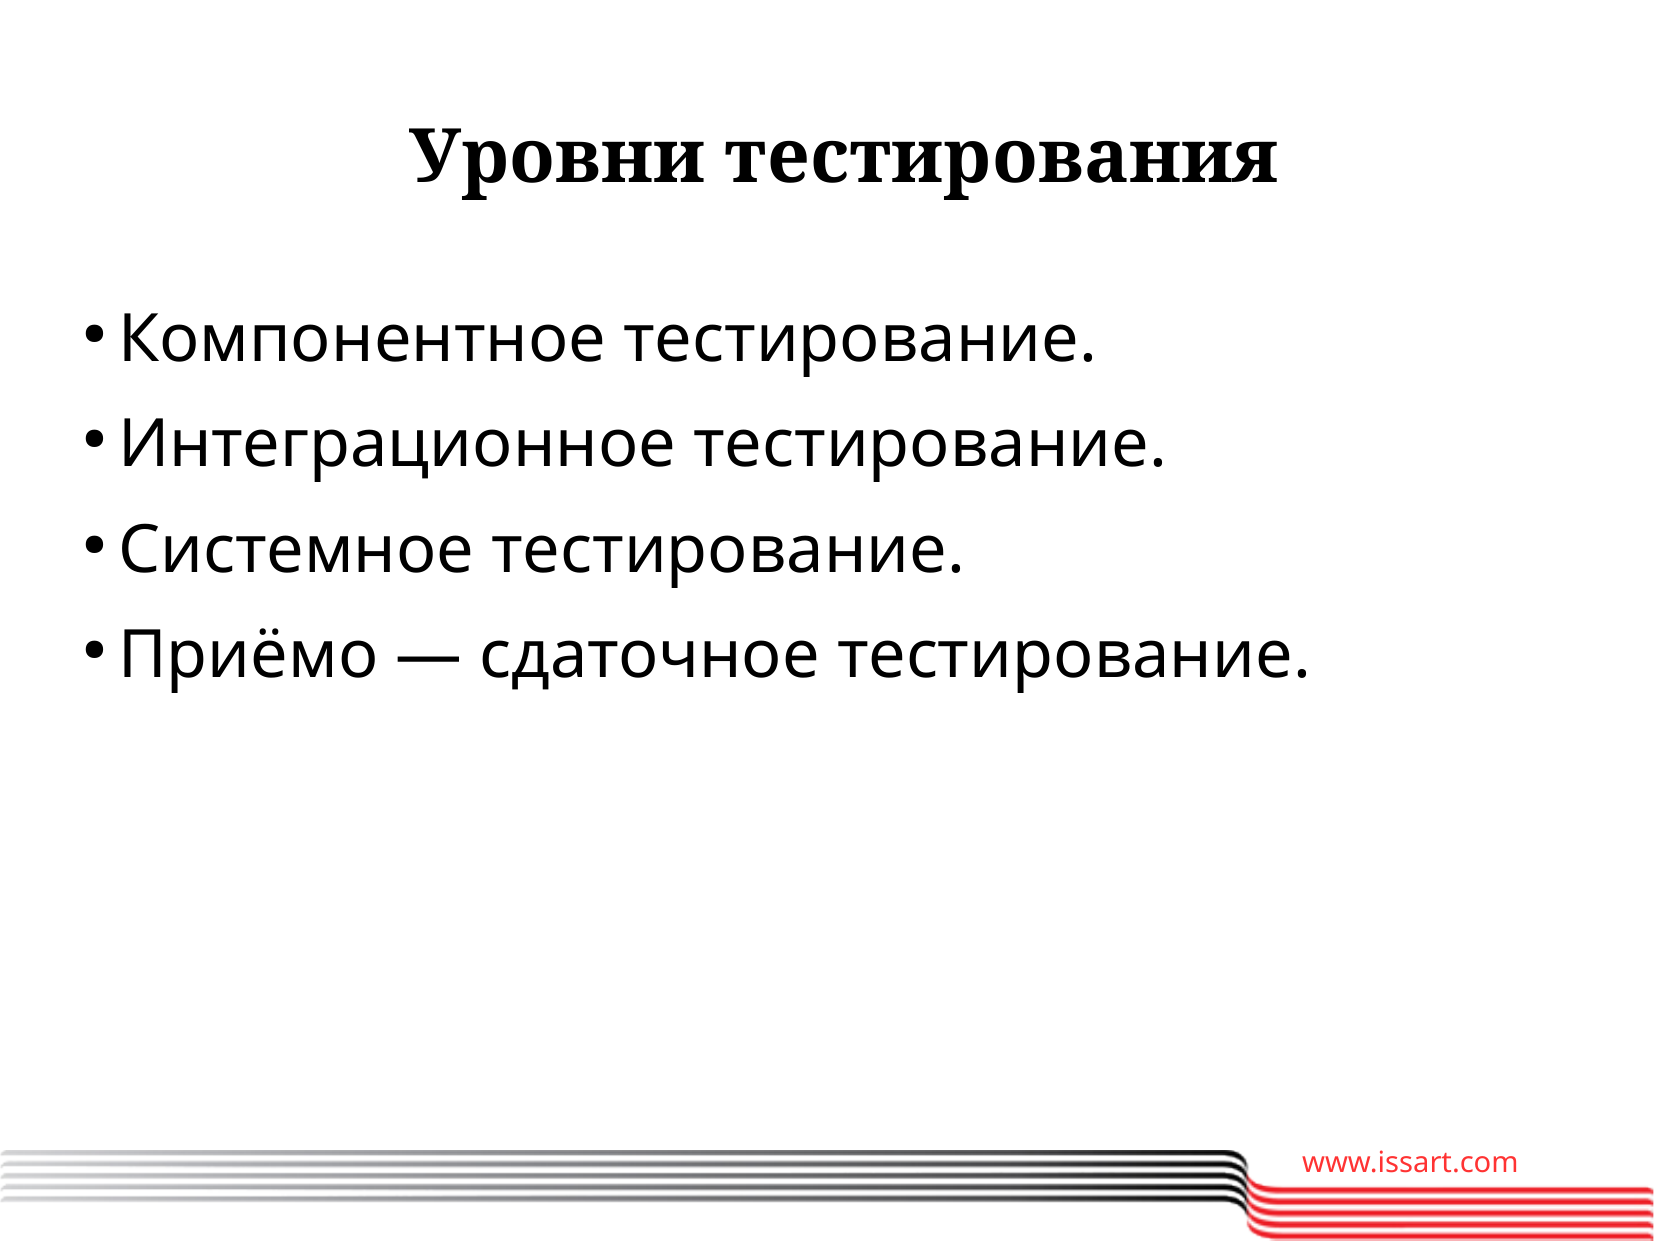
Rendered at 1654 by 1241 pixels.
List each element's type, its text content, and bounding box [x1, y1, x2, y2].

text_box www.issart.com [1287, 1133, 1619, 1184]
picture [0, 1150, 1654, 1241]
list Компонентное тестирование. Интеграционное тестирование. Системное тестирование. Приёмо — сдаточное тестирование. [82, 290, 1571, 1109]
title Уровни тестирования [82, 49, 1571, 257]
